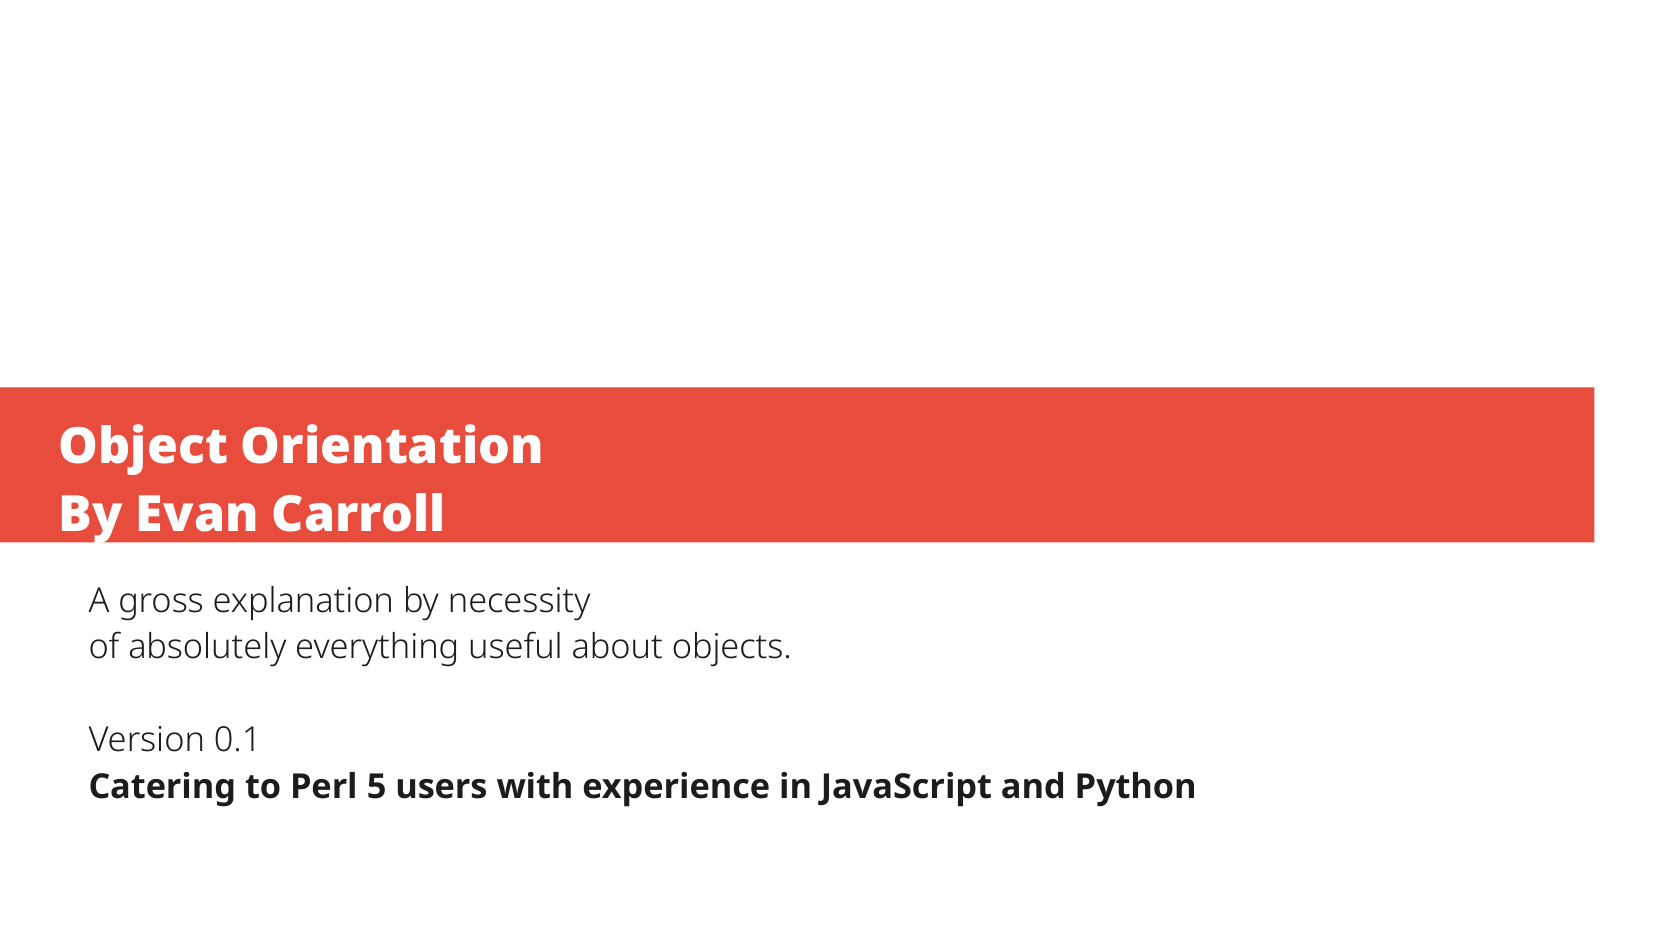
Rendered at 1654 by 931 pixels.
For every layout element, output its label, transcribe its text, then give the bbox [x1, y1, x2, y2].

subtitle A gross explanation by necessity of absolutely everything useful about objects. Version 0.1 Catering to Perl 5 users with experience in JavaScript and Python [88, 575, 1595, 886]
title Object Orientation By Evan Carroll [59, 409, 1595, 521]
